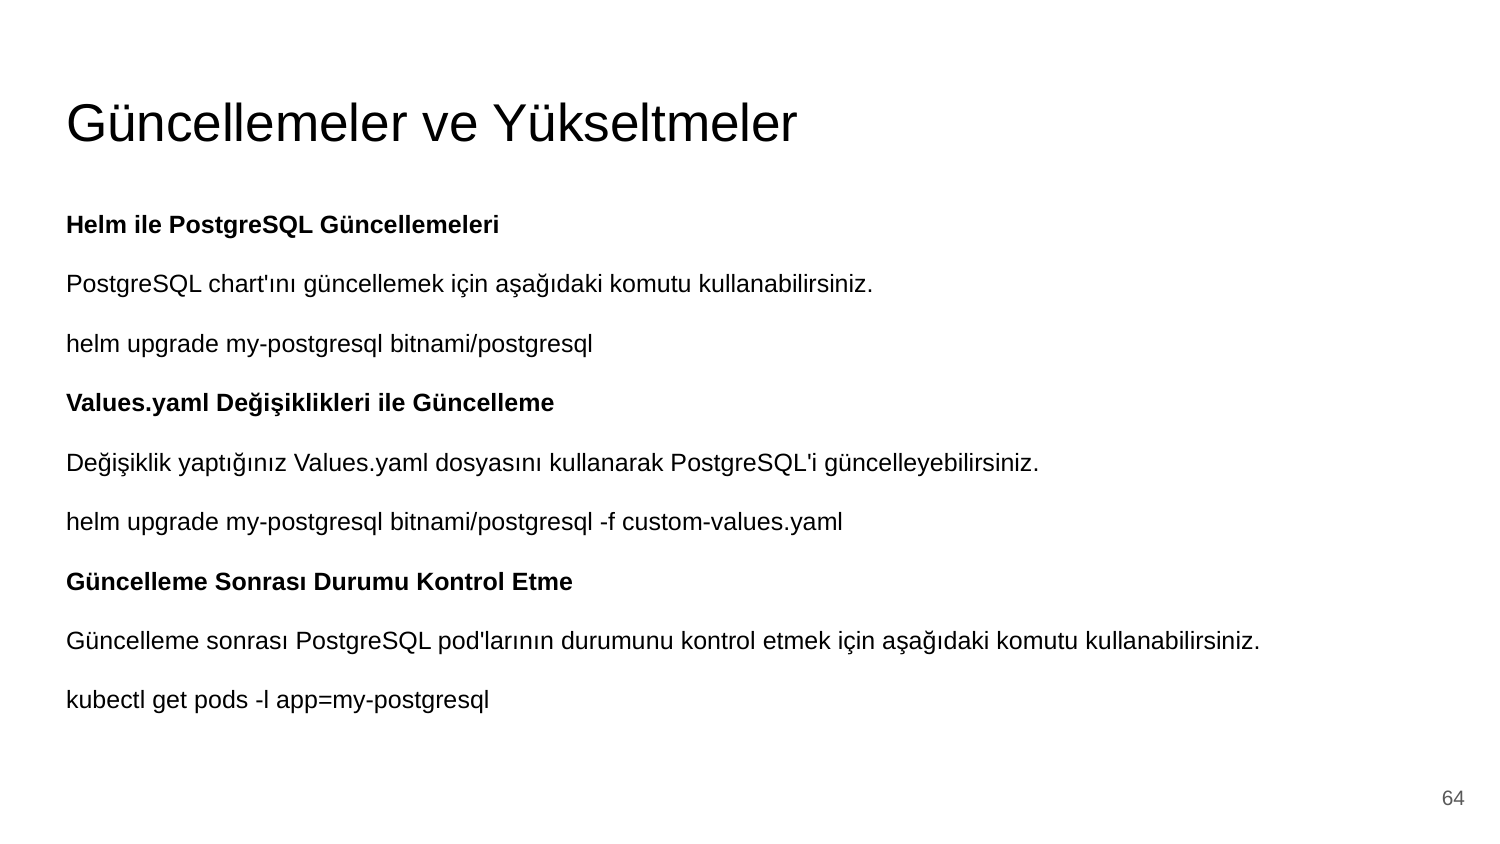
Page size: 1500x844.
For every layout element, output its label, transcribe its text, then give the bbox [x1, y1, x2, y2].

list Helm ile PostgreSQL Güncellemeleri PostgreSQL chart'ını güncellemek için aşağıdaki komutu kullanabilirsiniz. helm upgrade my-postgresql bitnami/postgresql Values.yaml Değişiklikleri ile Güncelleme Değişiklik yaptığınız Values.yaml dosyasını kullanarak PostgreSQL'i güncelleyebilirsiniz. helm upgrade my-postgresql bitnami/postgresql -f custom-values.yaml Güncelleme Sonrası Durumu Kontrol Etme Güncelleme sonrası PostgreSQL pod'larının durumunu kontrol etmek için aşağıdaki komutu kullanabilirsiniz. kubectl get pods -l app=my-postgresql [51, 189, 1449, 750]
slide_number <number> [1389, 764, 1480, 830]
title Güncellemeler ve Yükseltmeler [51, 72, 1449, 167]
